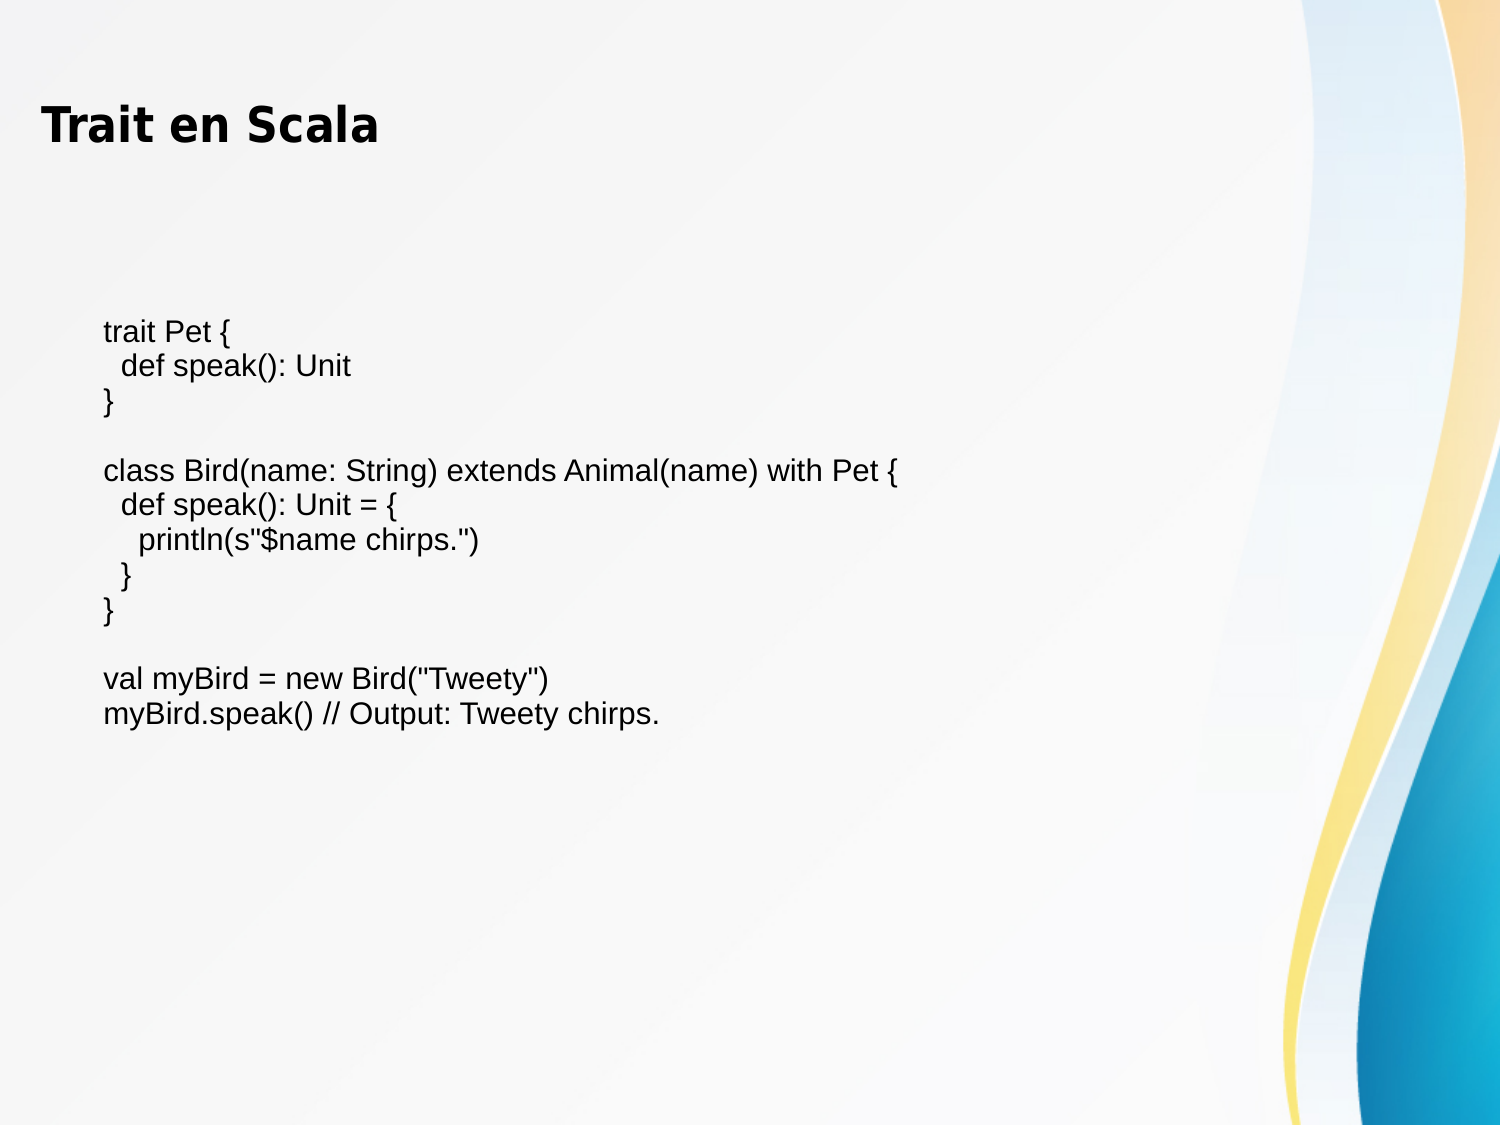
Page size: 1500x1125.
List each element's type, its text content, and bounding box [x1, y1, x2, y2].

picture [0, 0, 1500, 1125]
text_box Trait en Scala [27, 86, 1475, 158]
text_box trait Pet { def speak(): Unit } class Bird(name: String) extends Animal(name) with Pet { def speak(): Unit = { println(s"$name chirps.") } } val myBird = new Bird("Tweety") myBird.speak() // Output: Tweety chirps. [88, 306, 1211, 916]
